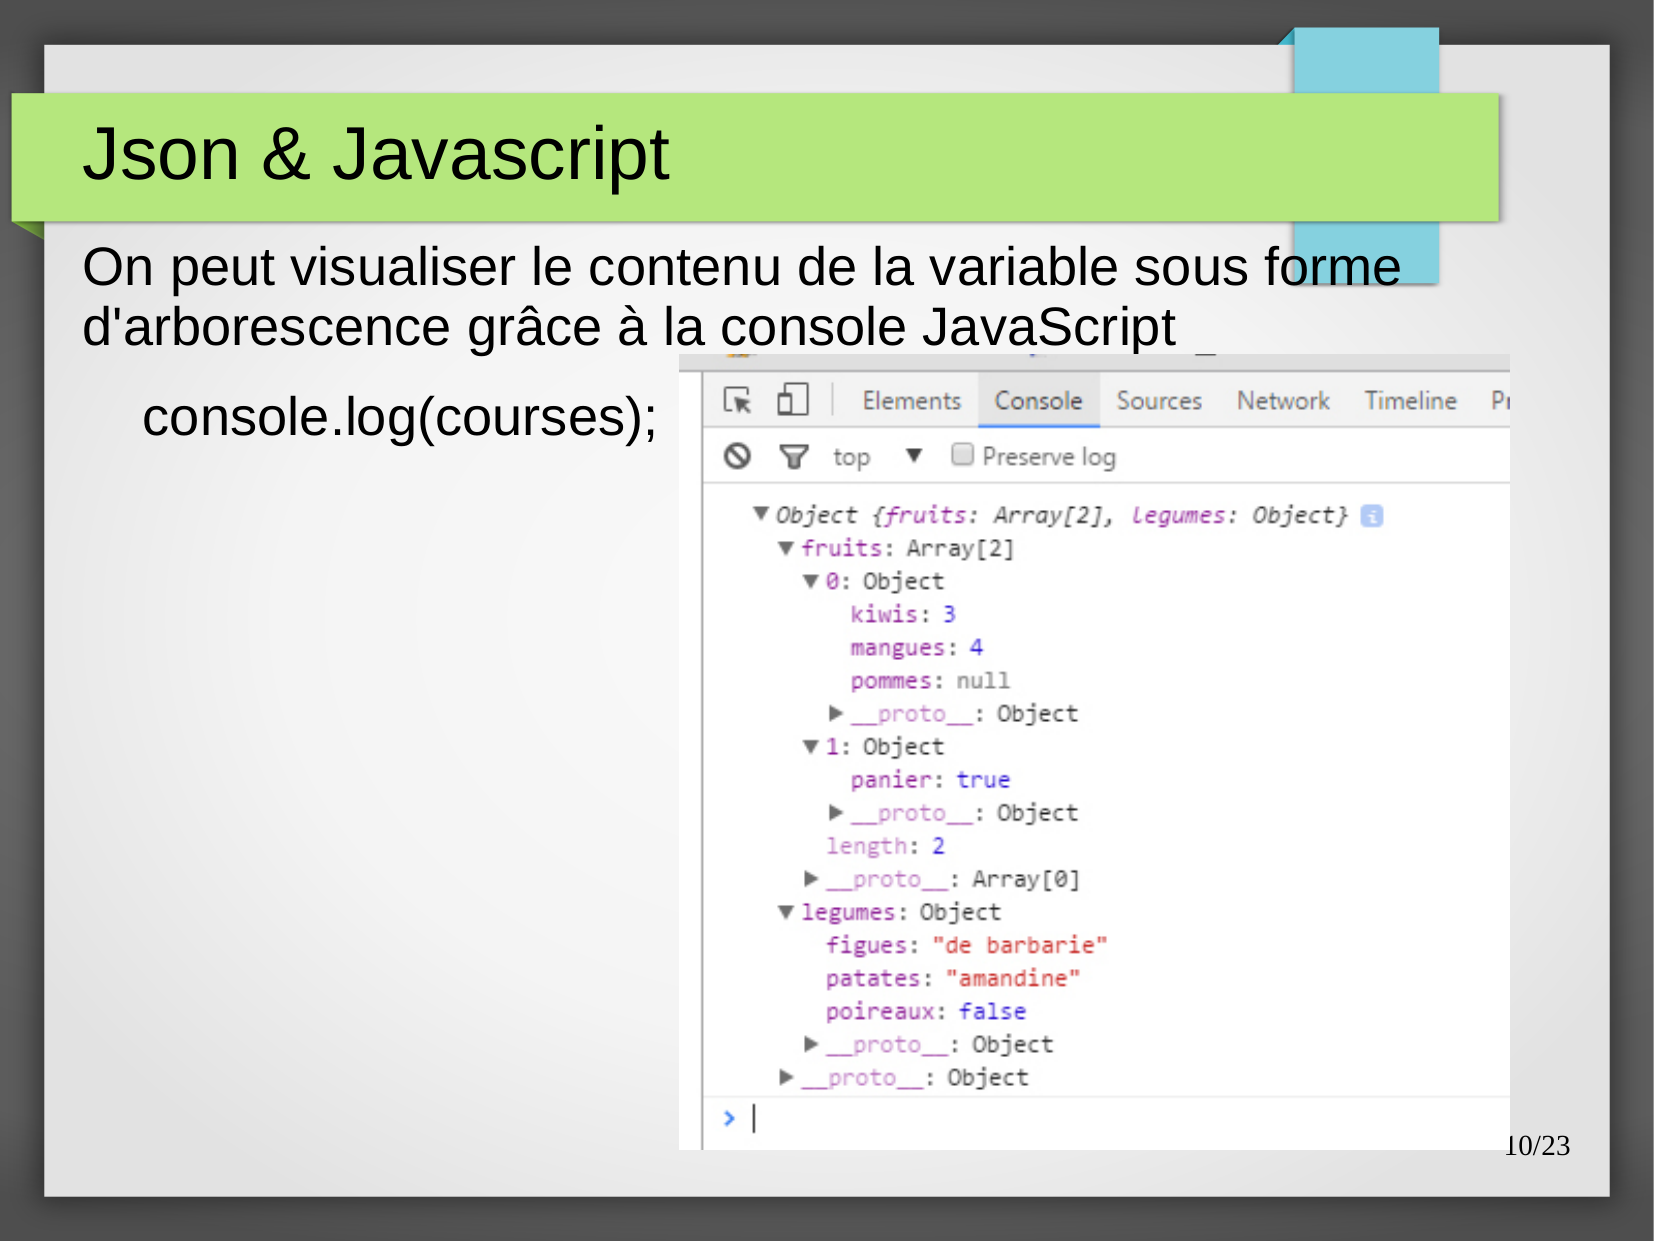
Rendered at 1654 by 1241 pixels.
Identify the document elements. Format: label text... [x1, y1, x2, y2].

picture [0, 0, 1654, 1241]
title Json & Javascript [82, 94, 1264, 213]
list On peut visualiser le contenu de la variable sous forme d'arborescence grâce à la console JavaScript console.log(courses); [82, 236, 1571, 1182]
